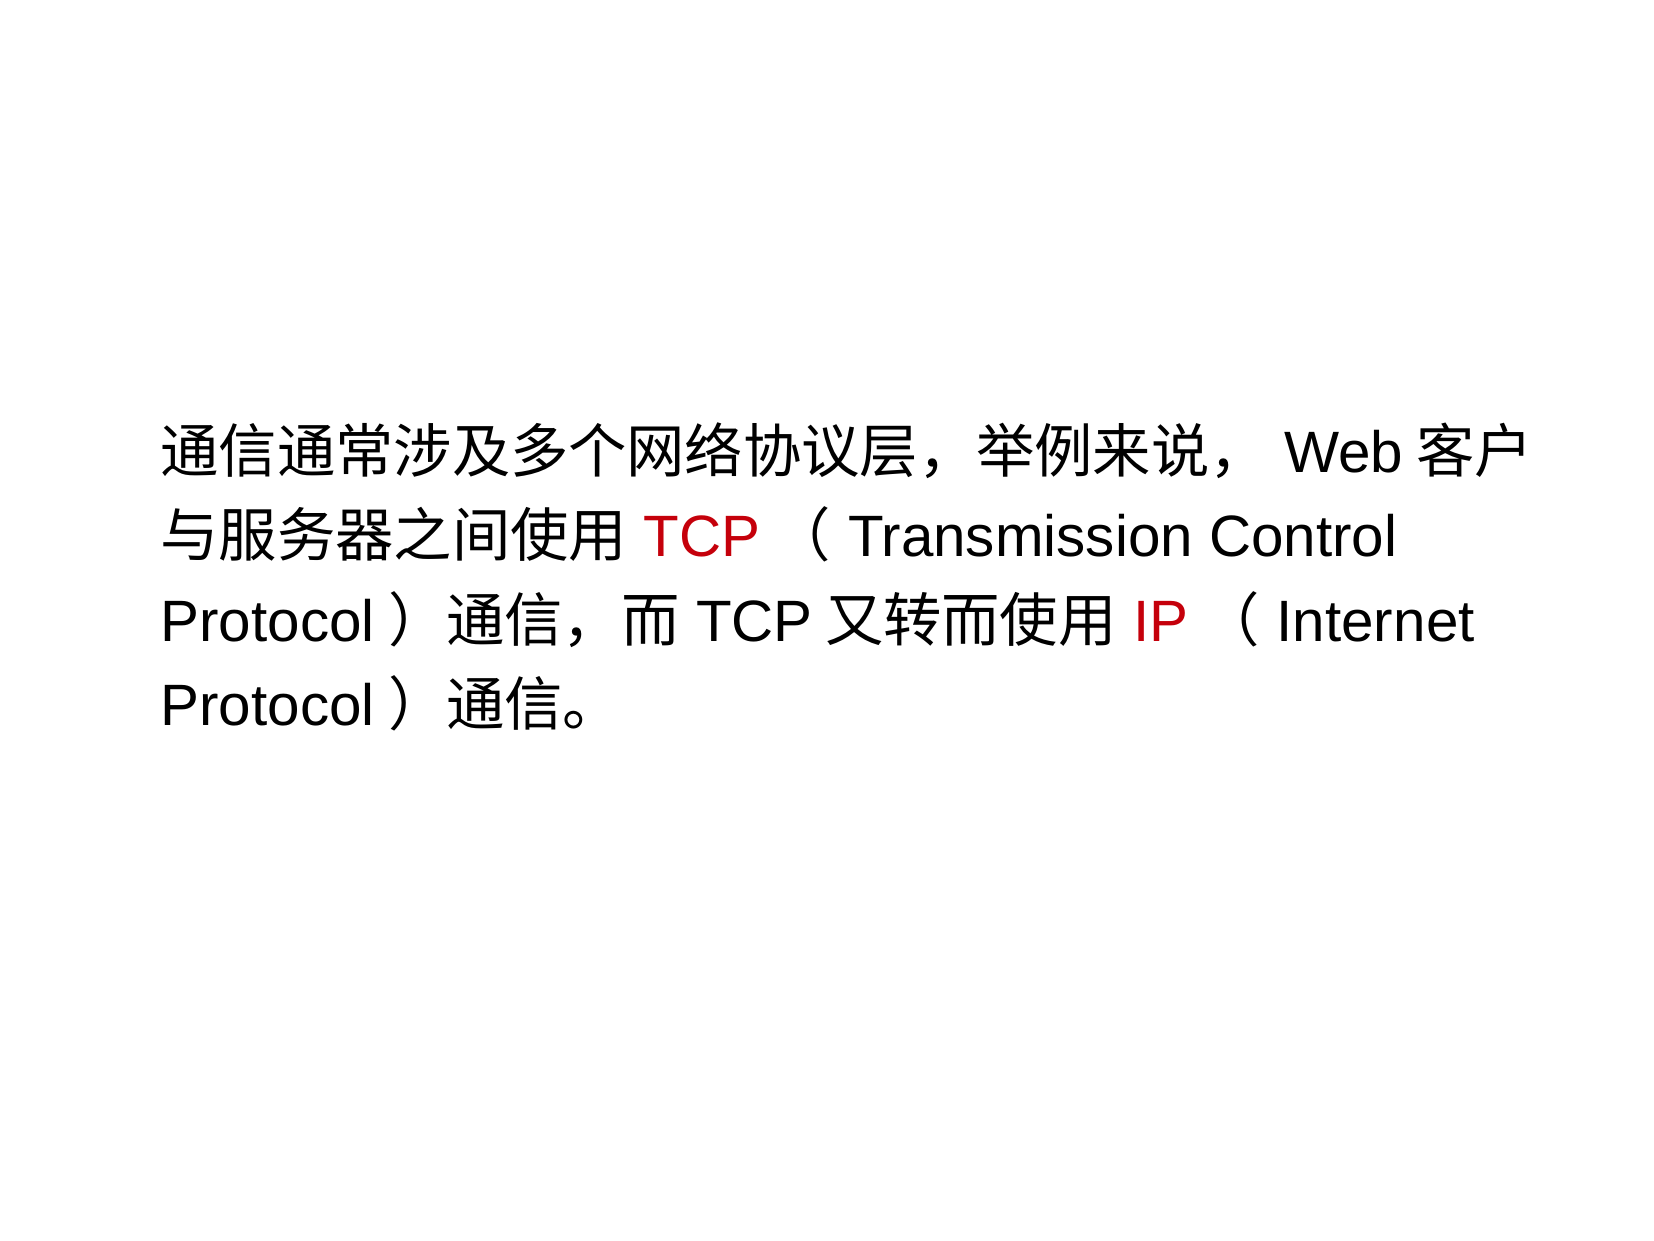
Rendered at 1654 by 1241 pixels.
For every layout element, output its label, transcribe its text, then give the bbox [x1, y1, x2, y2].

list 通信通常涉及多个网络协议层，举例来说，Web客户与服务器之间使用TCP（Transmission Control Protocol）通信，而TCP又转而使用IP（Internet Protocol）通信。 [90, 405, 1579, 1125]
